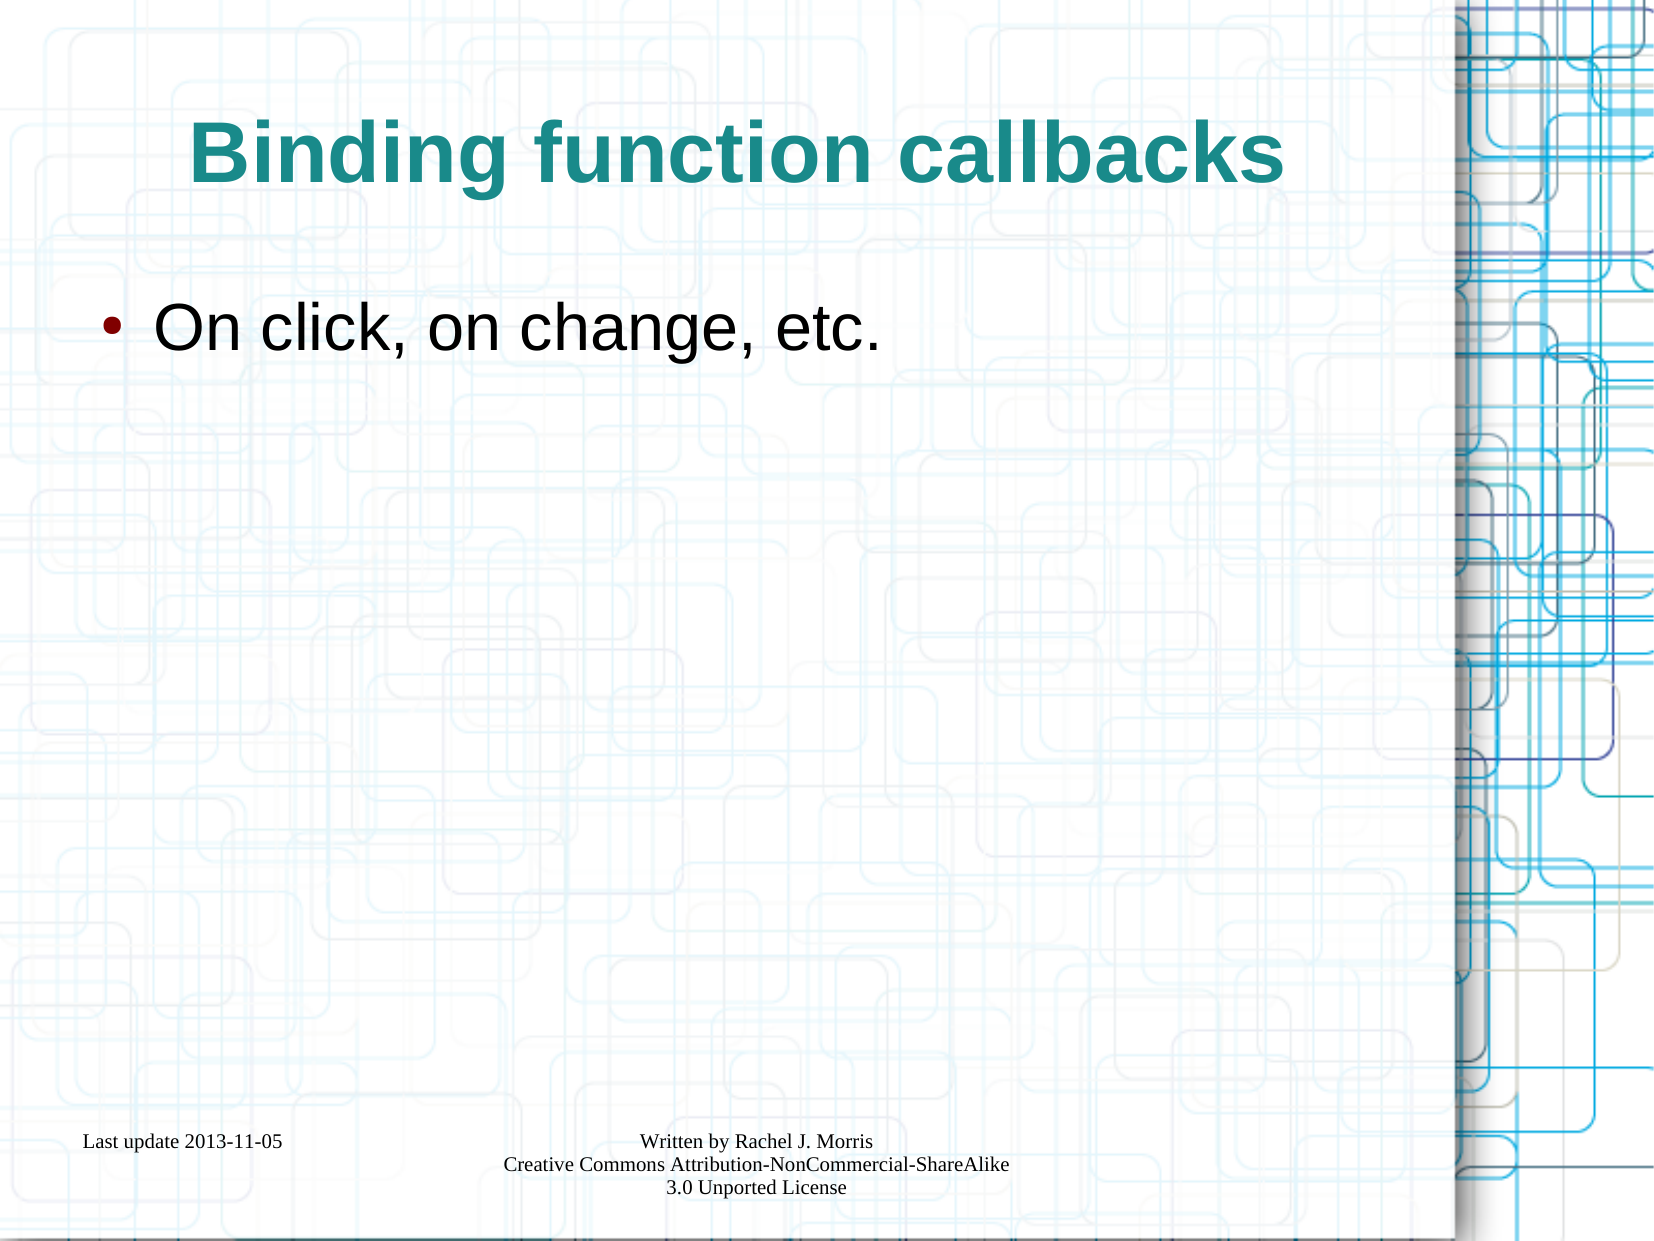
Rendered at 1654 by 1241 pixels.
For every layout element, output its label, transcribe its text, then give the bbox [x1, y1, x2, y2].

title Binding function callbacks [59, 49, 1418, 257]
picture [0, 0, 1654, 1241]
list On click, on change, etc. [82, 290, 1418, 1010]
